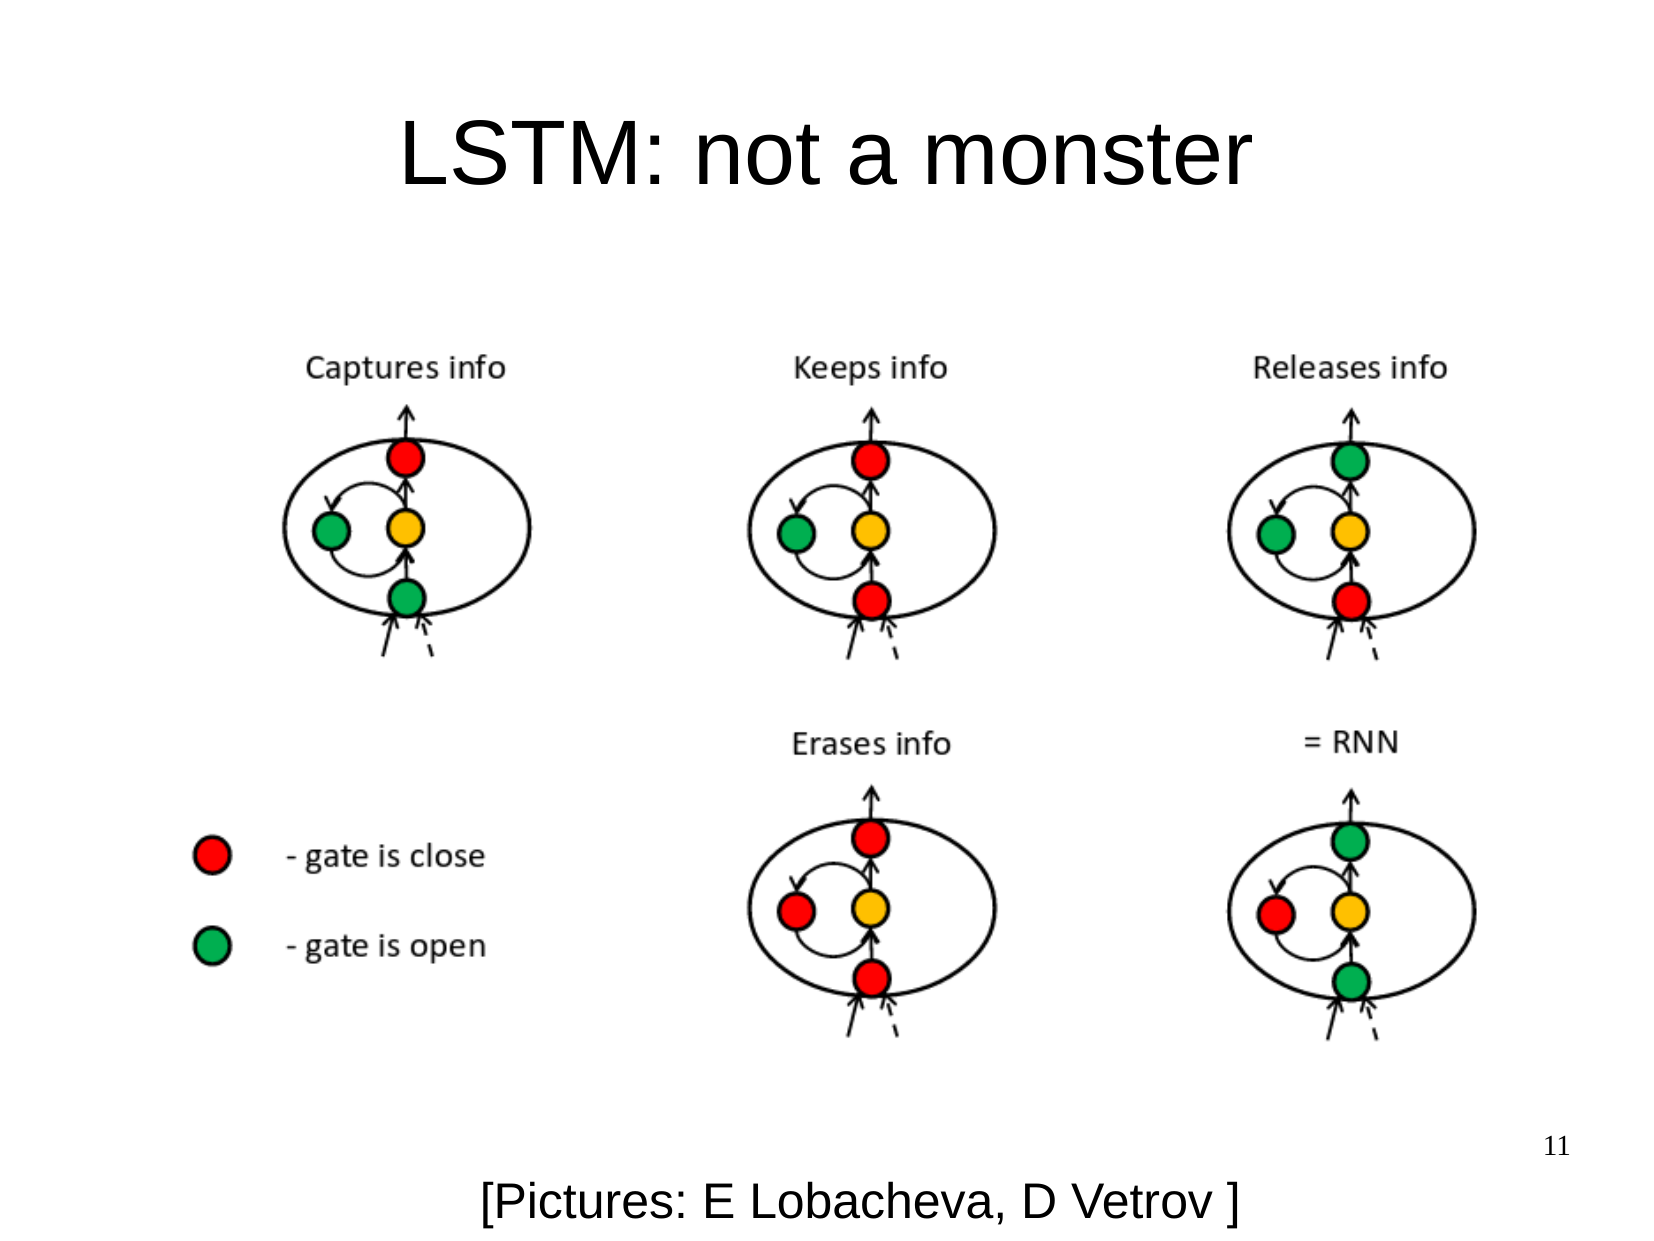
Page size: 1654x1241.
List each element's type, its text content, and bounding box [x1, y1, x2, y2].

title LSTM: not a monster [82, 49, 1571, 257]
text_box [Pictures: E Lobacheva, D Vetrov ] [465, 1165, 1311, 1237]
picture [150, 303, 1514, 1076]
